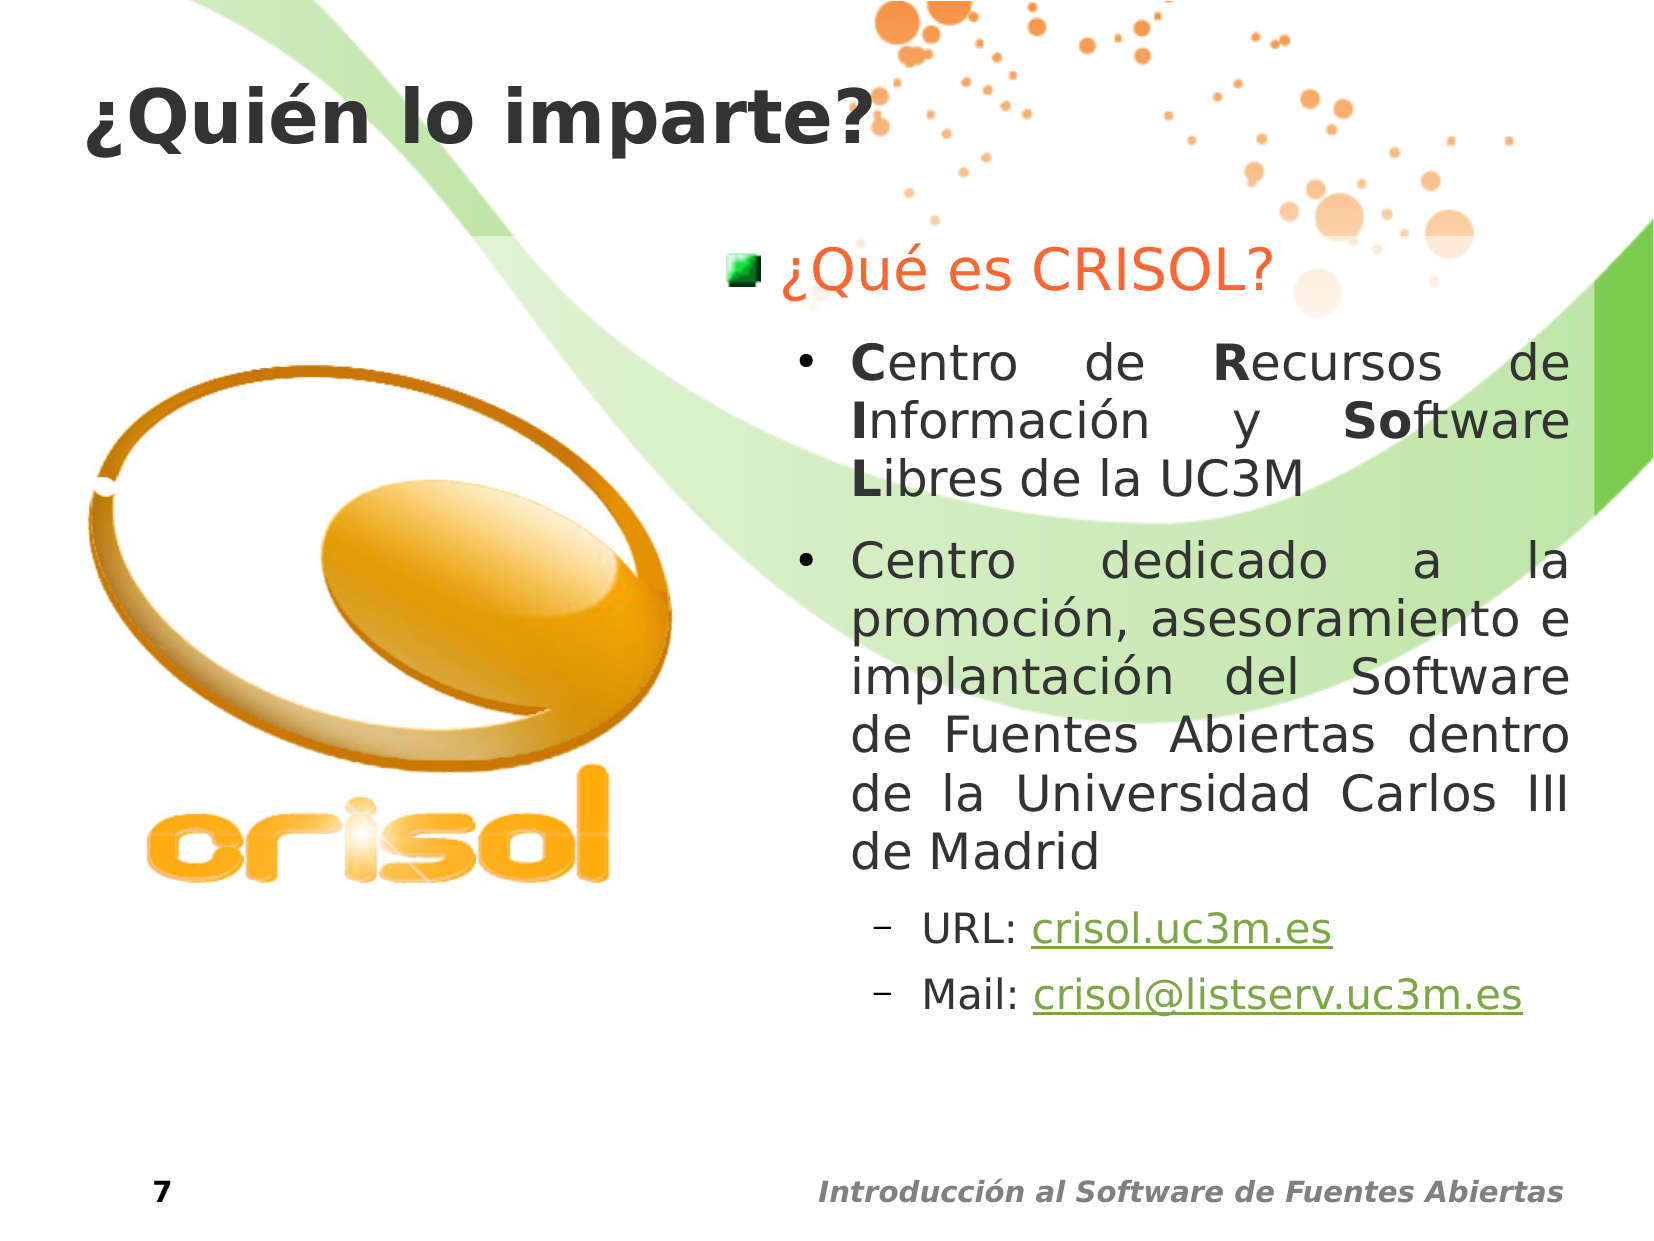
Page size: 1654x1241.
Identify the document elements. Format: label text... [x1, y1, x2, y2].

picture [82, 361, 680, 886]
list ¿Qué es CRISOL? Centro de Recursos de Información y Software Libres de la UC3M Centro dedicado a la promoción, asesoramiento e implantación del Software de Fuentes Abiertas dentro de la Universidad Carlos III de Madrid URL: crisol.uc3m.es Mail: crisol@listserv.uc3m.es [708, 236, 1572, 1152]
title ¿Quién lo imparte? [82, 29, 1571, 207]
picture [185, 0, 1654, 754]
